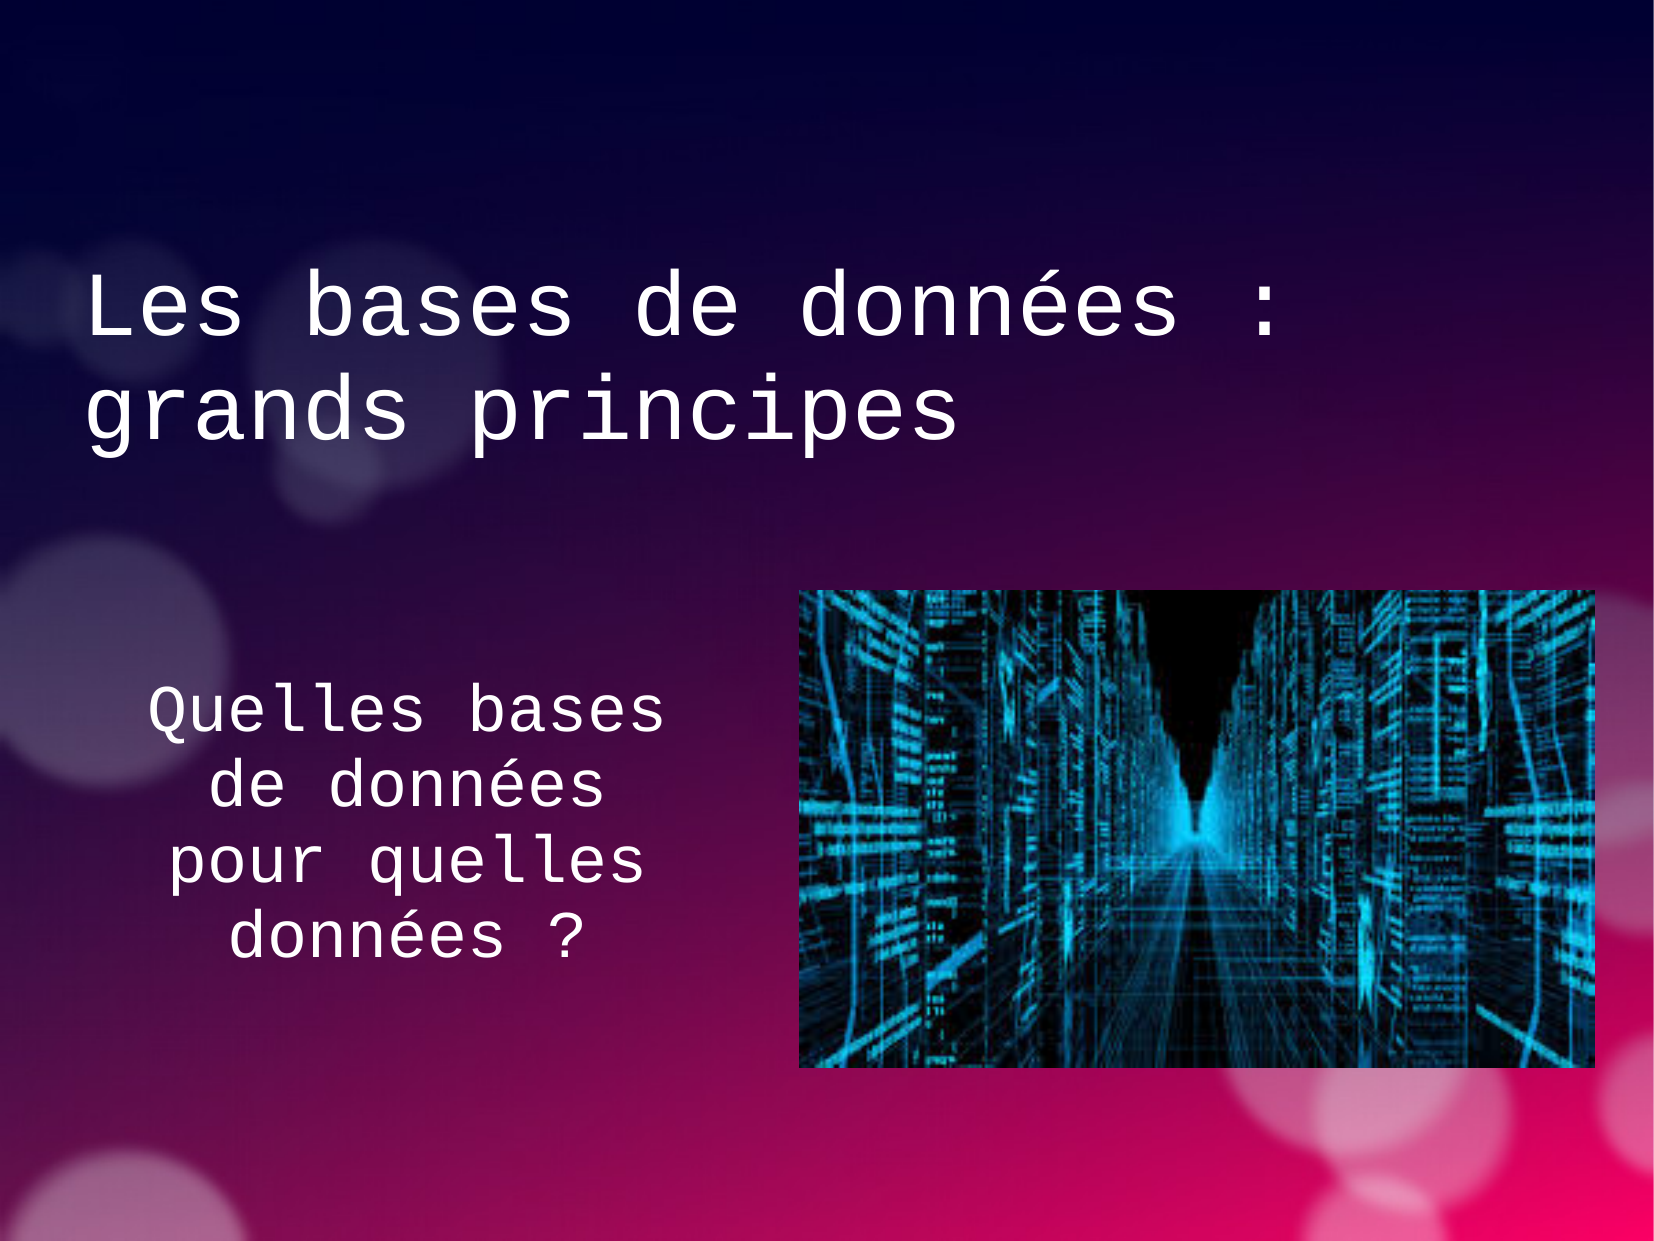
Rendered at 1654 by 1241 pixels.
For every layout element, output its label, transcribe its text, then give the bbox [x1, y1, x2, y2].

subtitle Quelles bases de données pour quelles données ? [118, 531, 697, 1123]
title Les bases de données : grands principes [82, 259, 1571, 467]
picture [0, 0, 1654, 1241]
